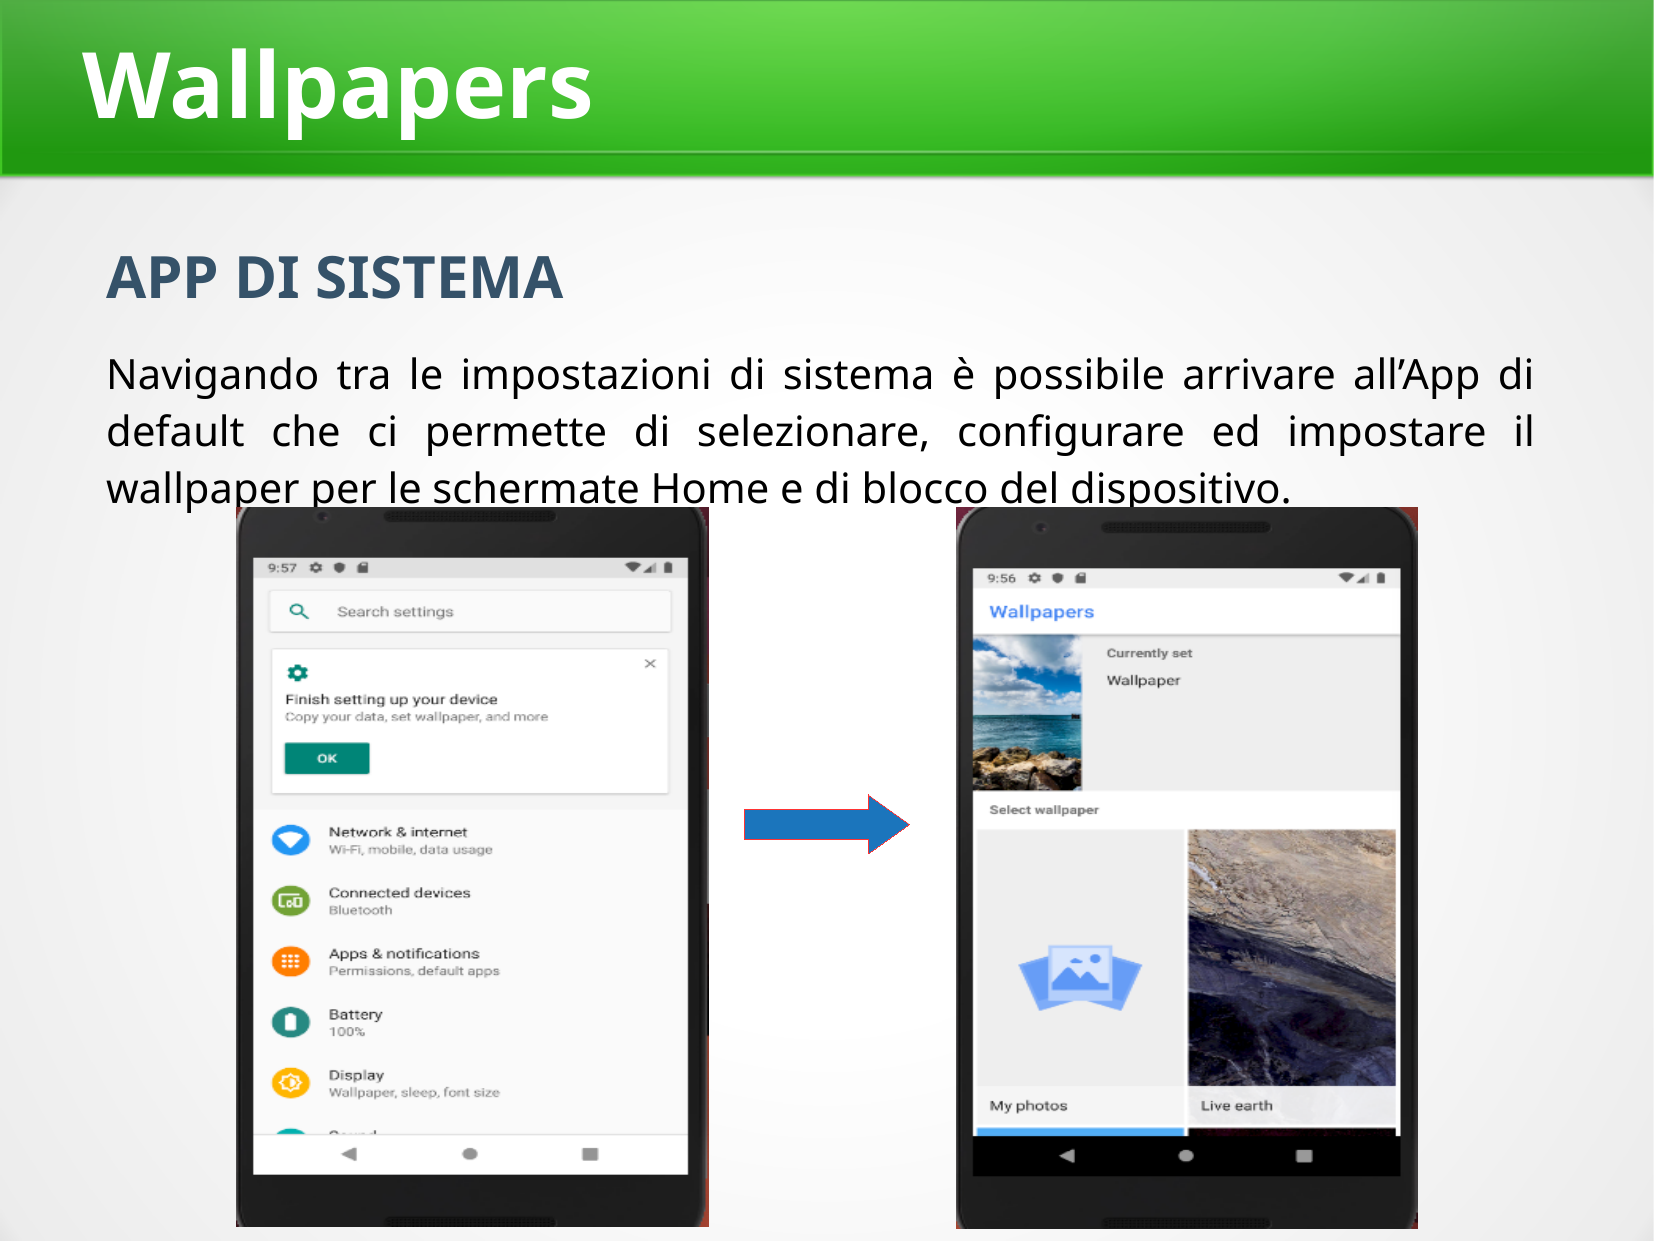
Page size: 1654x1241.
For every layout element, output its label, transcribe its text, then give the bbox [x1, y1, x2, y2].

title Wallpapers [82, 11, 1571, 154]
picture [0, 0, 1654, 1241]
text_box [744, 794, 910, 854]
list APP DI SISTEMA Navigando tra le impostazioni di sistema è possibile arrivare all’App di default che ci permette di selezionare, configurare ed impostare il wallpaper per le schermate Home e di blocco del dispositivo. [106, 236, 1536, 1182]
